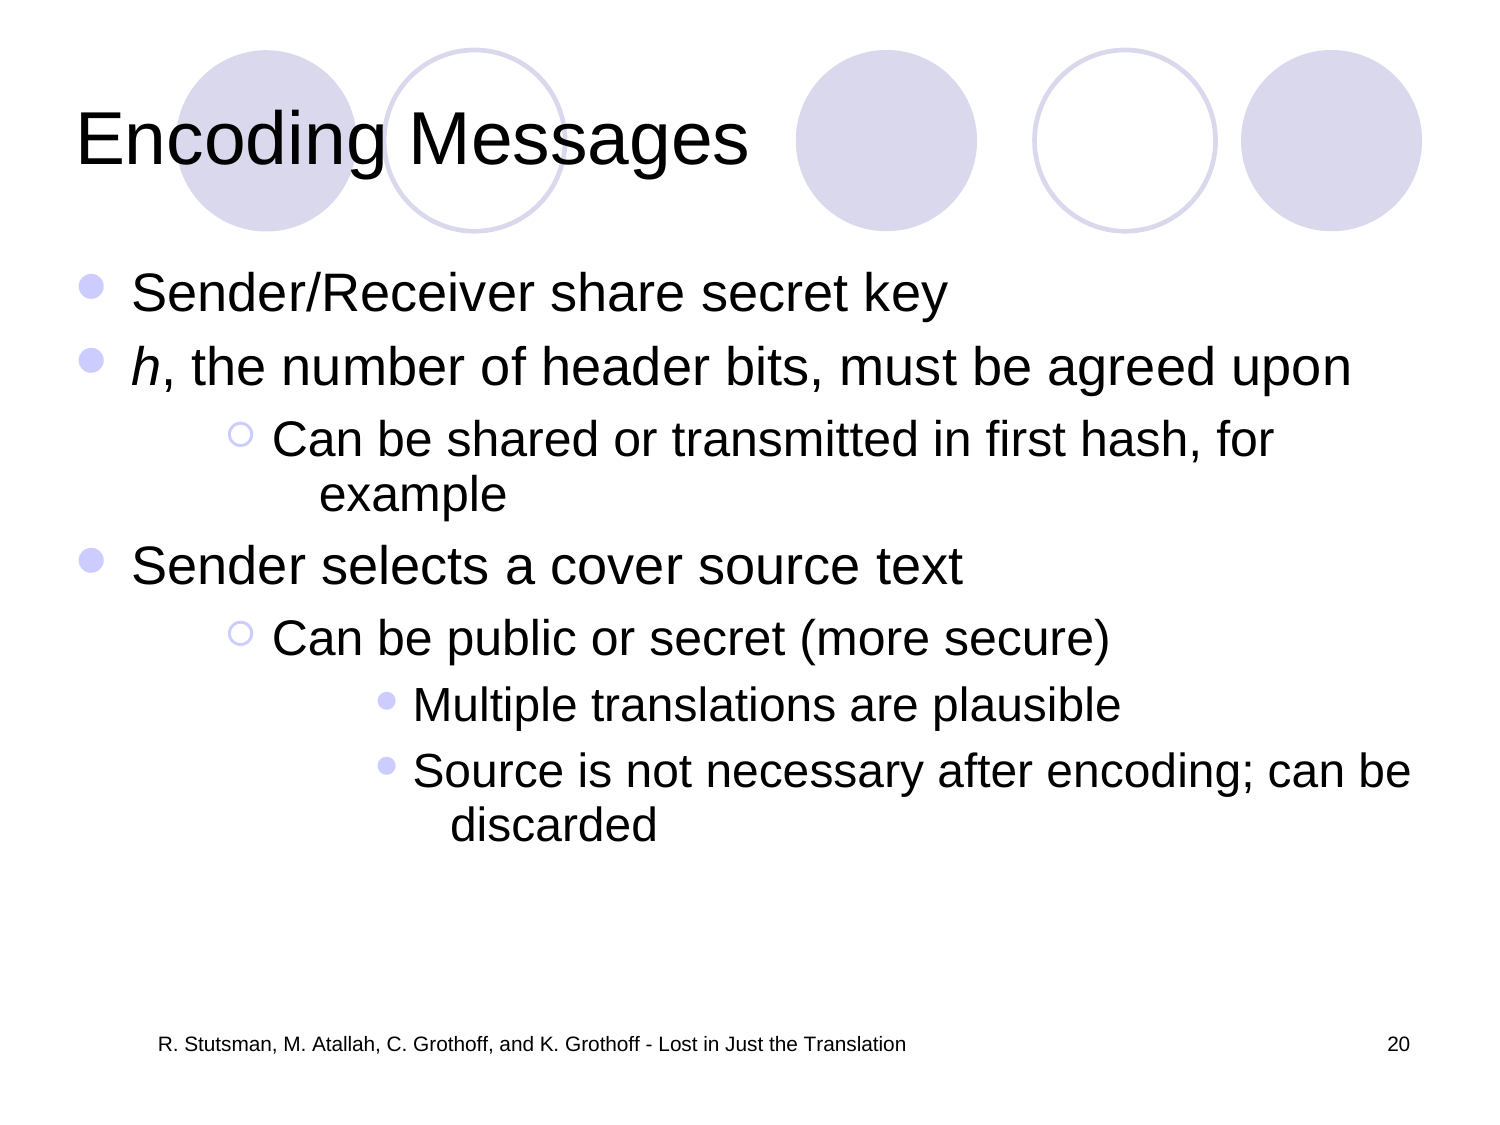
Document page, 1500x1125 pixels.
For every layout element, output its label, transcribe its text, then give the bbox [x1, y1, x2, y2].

title Encoding Messages [75, 45, 1426, 233]
list Sender/Receiver share secret key h, the number of header bits, must be agreed upon Can be shared or transmitted in first hash, for example Sender selects a cover source text Can be public or secret (more secure) Multiple translations are plausible Source is not necessary after encoding; can be discarded [75, 262, 1426, 1006]
